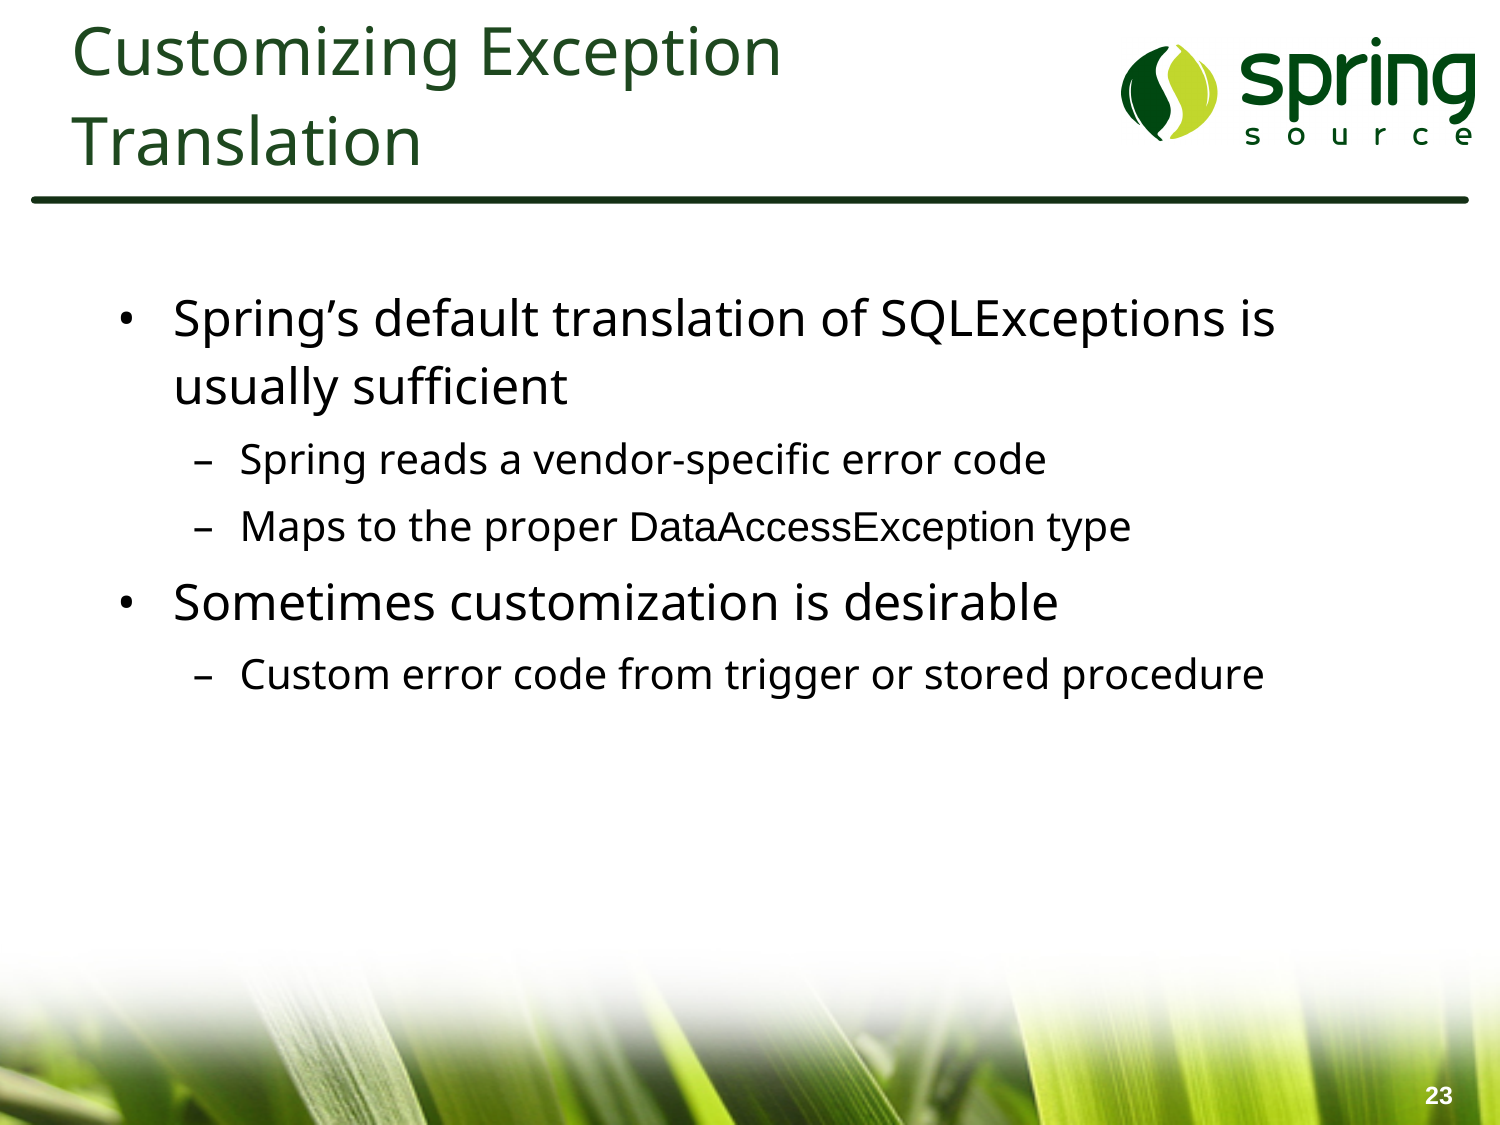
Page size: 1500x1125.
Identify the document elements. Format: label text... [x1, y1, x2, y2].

title Customizing Exception Translation [56, 5, 1089, 184]
picture [0, 944, 1500, 1125]
picture [1121, 37, 1475, 145]
list Spring’s default translation of SQLExceptions is usually sufficient Spring reads a vendor-specific error code Maps to the proper DataAccessException type Sometimes customization is desirable Custom error code from trigger or stored procedure [103, 275, 1394, 938]
